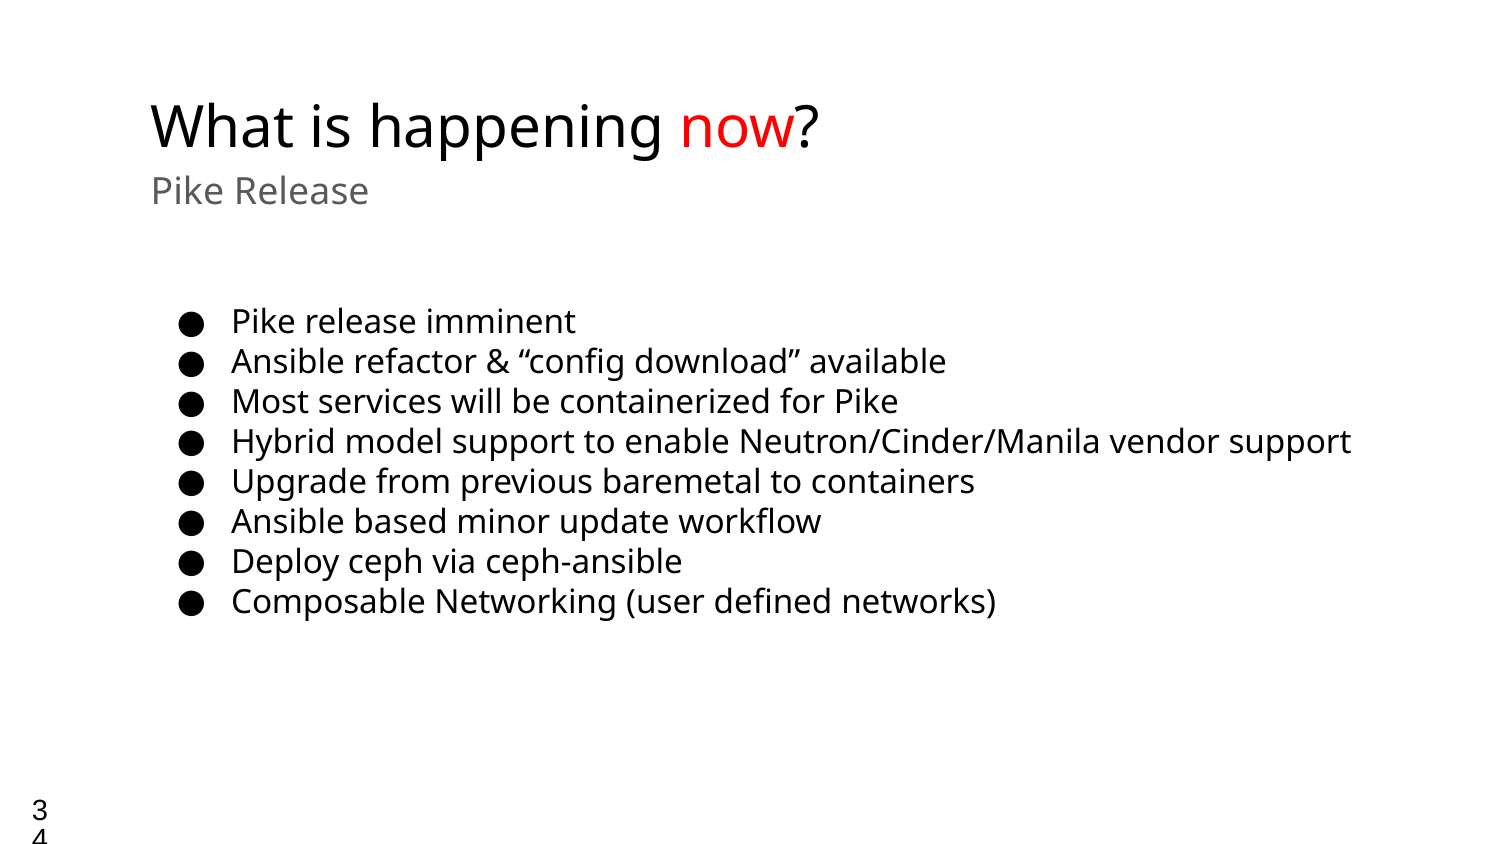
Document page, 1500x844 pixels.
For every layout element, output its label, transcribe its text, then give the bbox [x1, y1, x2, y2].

slide_number <number> [16, 776, 77, 842]
text_box Pike release imminent Ansible refactor & “config download” available Most services will be containerized for Pike Hybrid model support to enable Neutron/Cinder/Manila vendor support Upgrade from previous baremetal to containers Ansible based minor update workflow Deploy ceph via ceph-ansible Composable Networking (user defined networks) [141, 237, 1370, 683]
title What is happening now? [135, 0, 1365, 152]
subtitle Pike Release [135, 152, 1365, 261]
